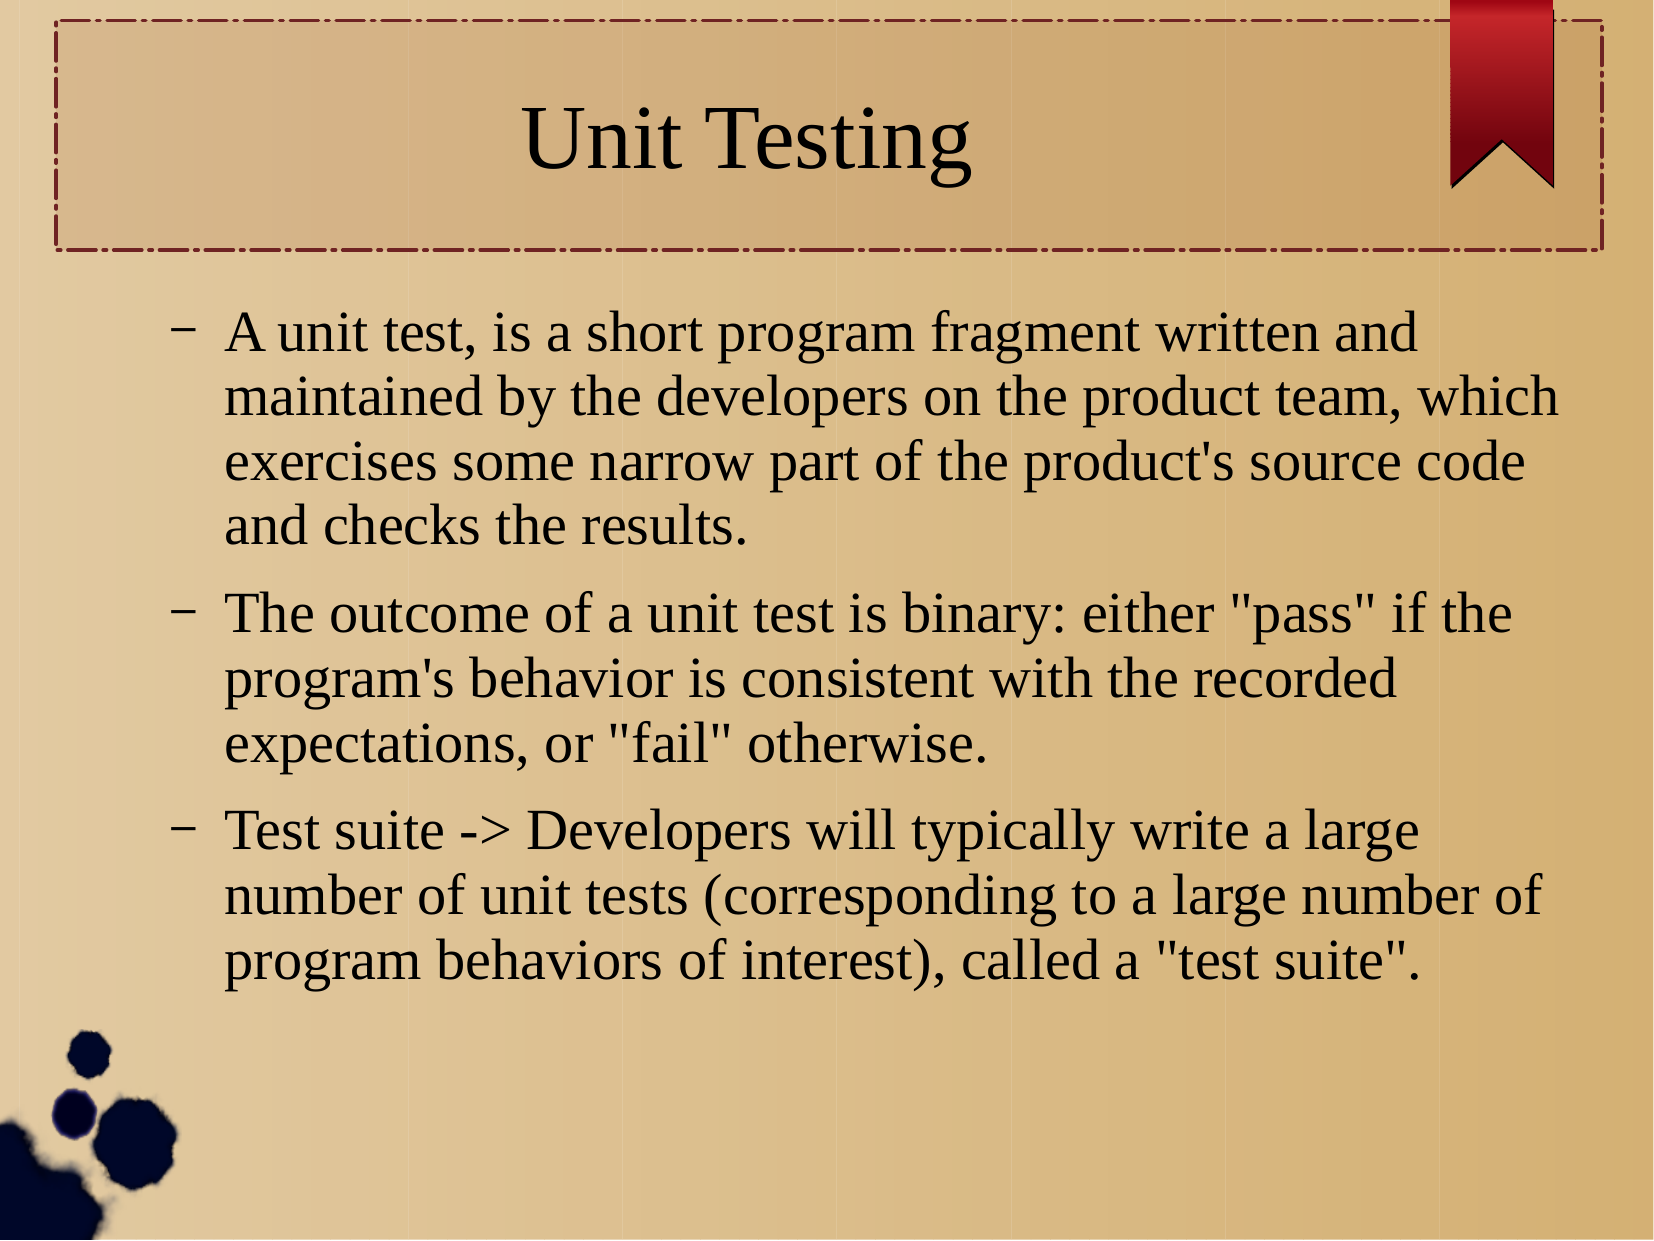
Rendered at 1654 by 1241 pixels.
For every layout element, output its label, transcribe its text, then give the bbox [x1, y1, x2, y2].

list A unit test, is a short program fragment written and maintained by the developers on the product team, which exercises some narrow part of the product's source code and checks the results. The outcome of a unit test is binary: either "pass" if the program's behavior is consistent with the recorded expectations, or "fail" otherwise. Test suite -> Developers will typically write a large number of unit tests (corresponding to a large number of program behaviors of interest), called a "test suite". [82, 299, 1571, 1019]
title Unit Testing [82, 47, 1412, 229]
